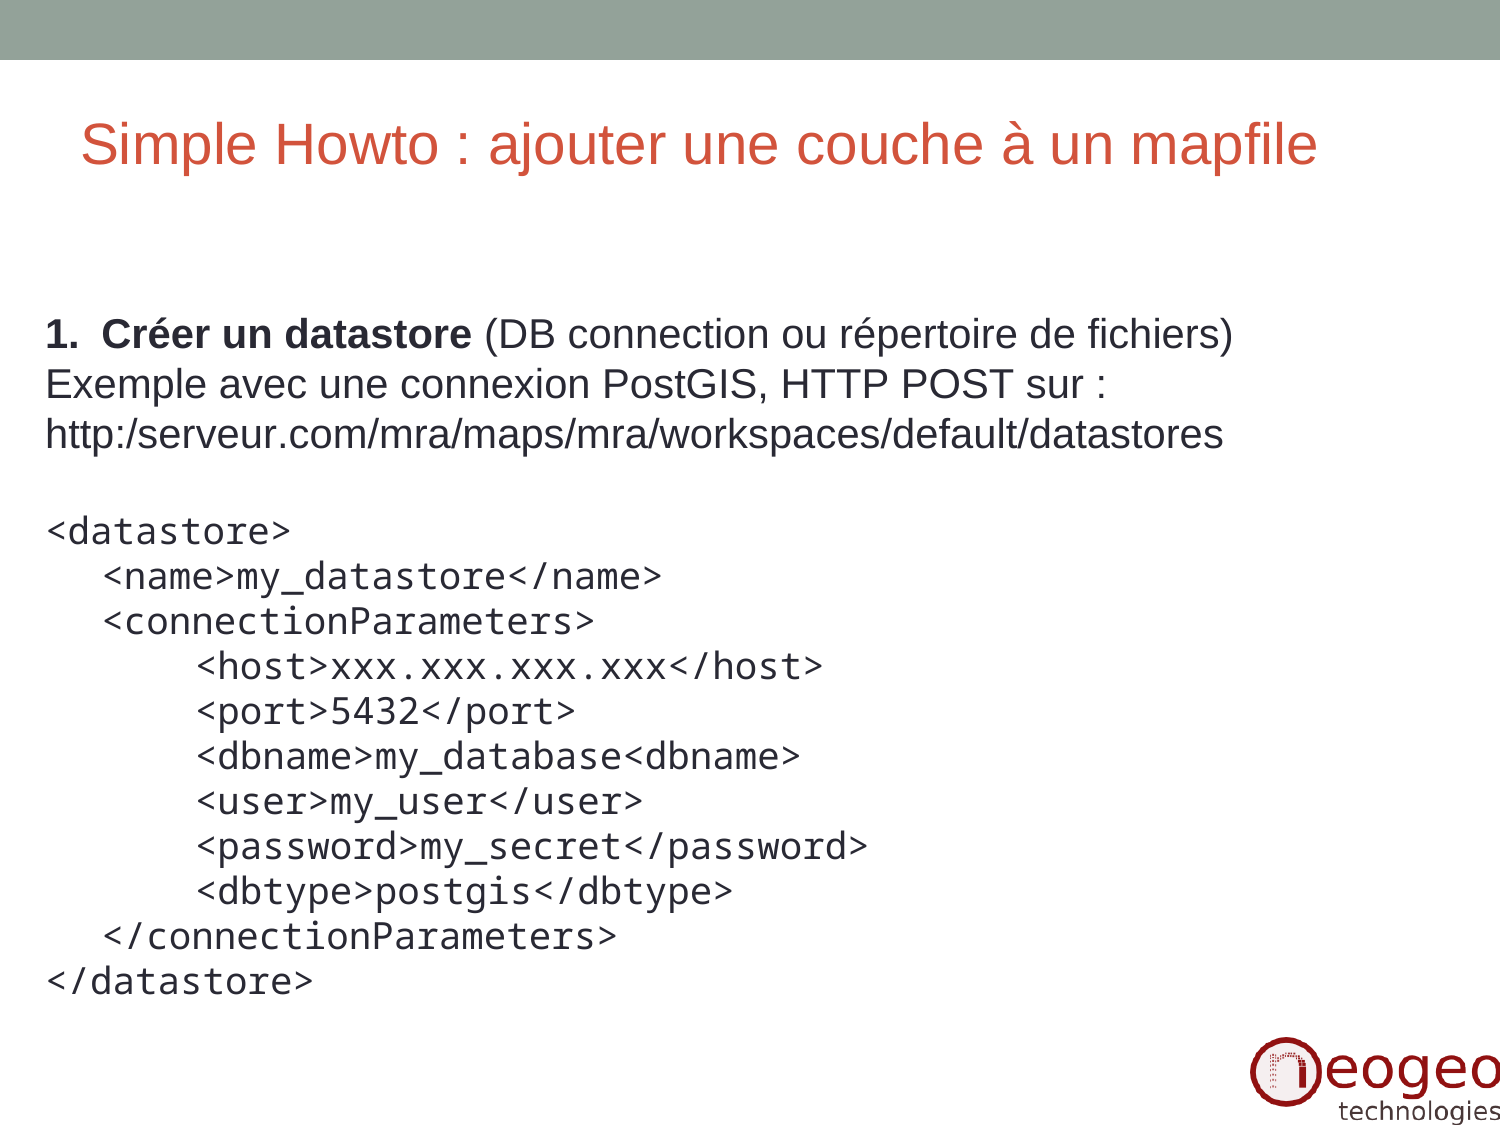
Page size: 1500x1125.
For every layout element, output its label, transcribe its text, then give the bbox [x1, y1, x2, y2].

text_box Créer un datastore (DB connection ou répertoire de fichiers) Exemple avec une connexion PostGIS, HTTP POST sur : http:/serveur.com/mra/maps/mra/workspaces/default/datastores <datastore> <name>my_datastore</name> <connectionParameters> <host>xxx.xxx.xxx.xxx</host> <port>5432</port> <dbname>my_database<dbname> <user>my_user</user> <password>my_secret</password> <dbtype>postgis</dbtype> </connectionParameters> </datastore> [30, 298, 1476, 1055]
text_box Simple Howto : ajouter une couche à un mapfile [65, 59, 1416, 223]
picture [1250, 1037, 1500, 1125]
